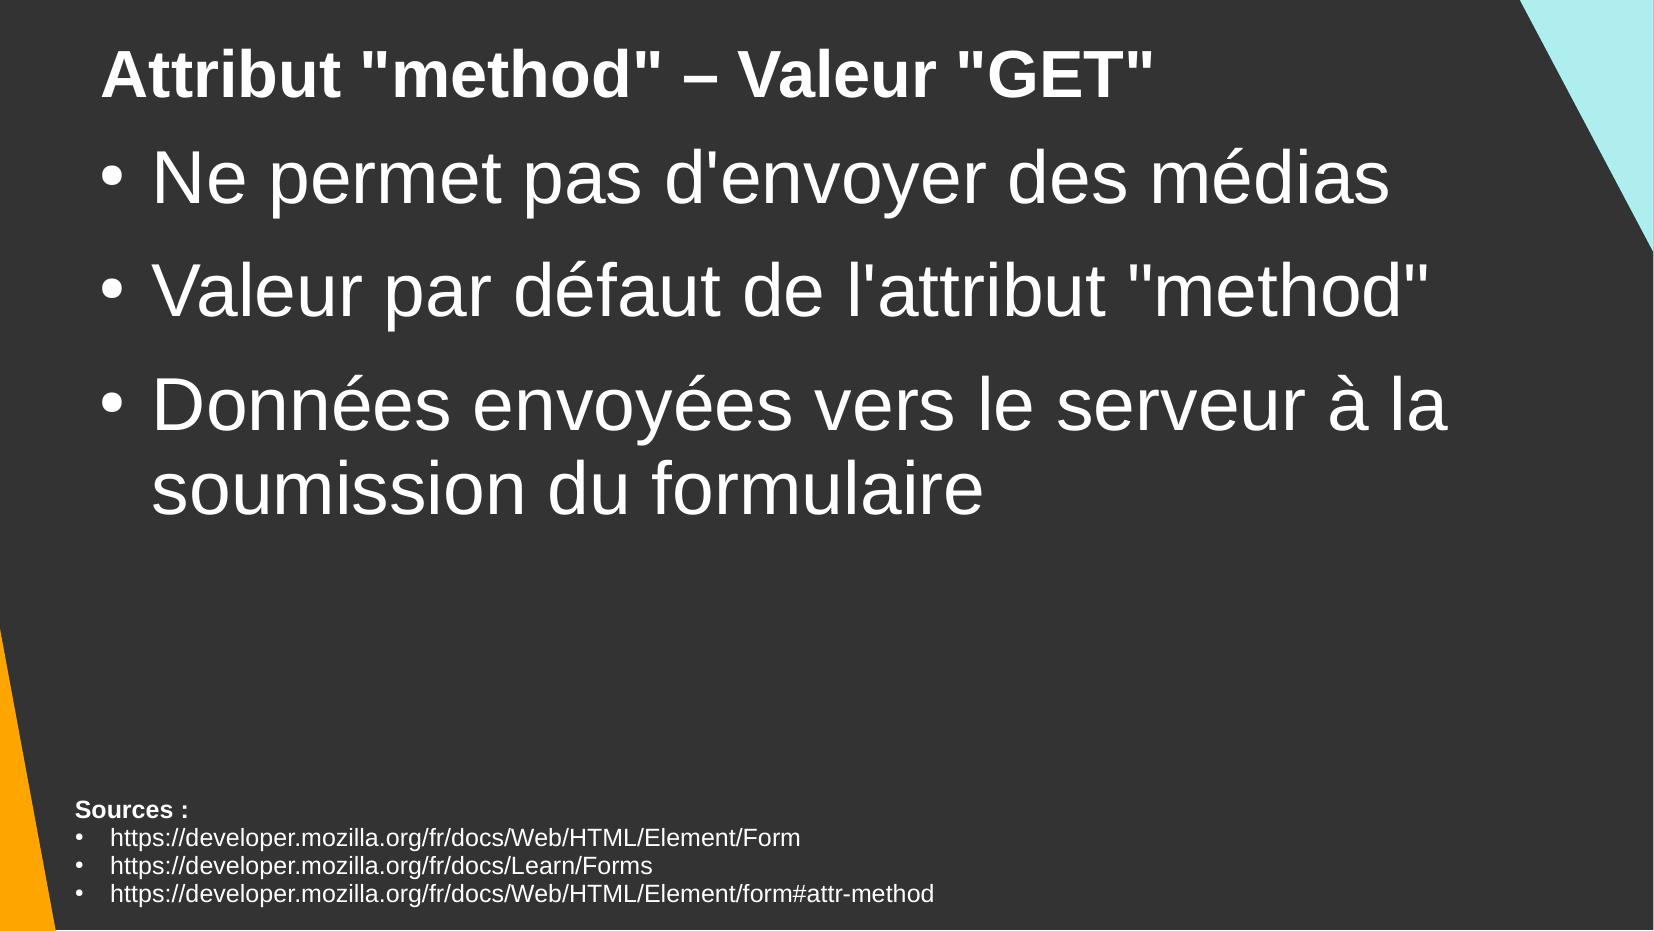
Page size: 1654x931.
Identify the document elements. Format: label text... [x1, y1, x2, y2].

title Attribut "method" – Valeur "GET" [82, 37, 1571, 114]
text_box Sources : https://developer.mozilla.org/fr/docs/Web/HTML/Element/Form https://developer.mozilla.org/fr/docs/Learn/Forms https://developer.mozilla.org/fr/docs/Web/HTML/Element/form#attr-method [60, 788, 1546, 916]
text_box [0, 628, 56, 931]
list Ne permet pas d'envoyer des médias Valeur par défaut de l'attribut "method" Données envoyées vers le serveur à la soumission du formulaire [80, 135, 1605, 709]
text_box [1519, 0, 1654, 254]
